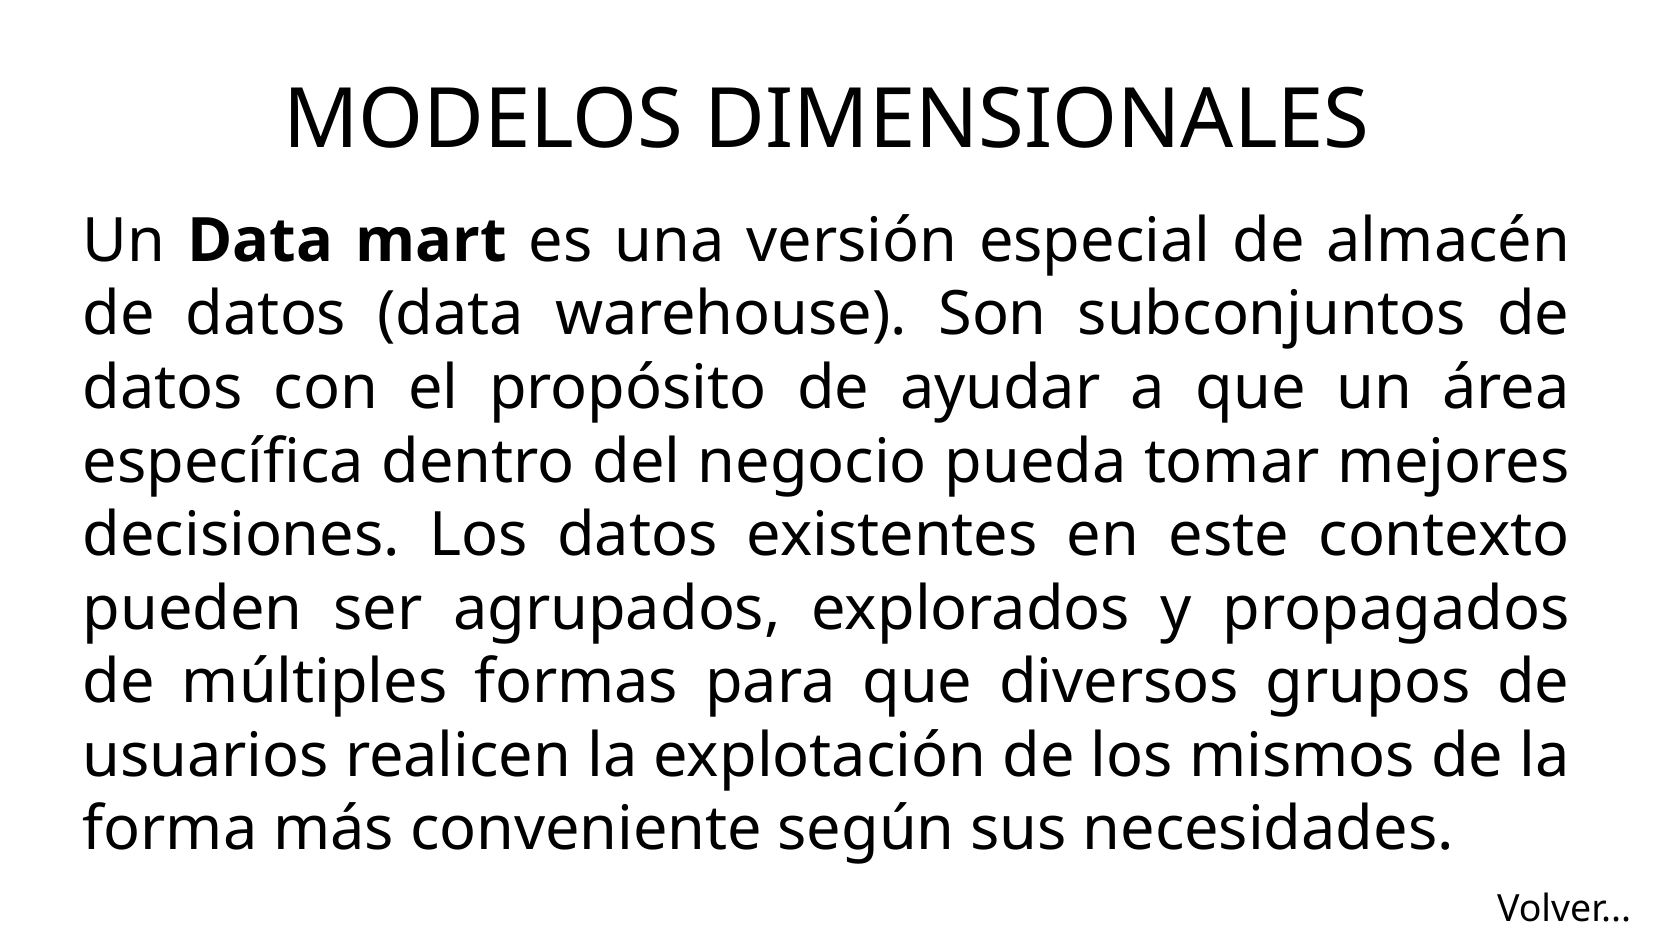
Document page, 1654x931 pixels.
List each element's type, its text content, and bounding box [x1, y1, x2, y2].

title MODELOS DIMENSIONALES [82, 37, 1571, 193]
text_box Volver... [1482, 874, 1654, 931]
list Un Data mart es una versión especial de almacén de datos (data warehouse). Son subconjuntos de datos con el propósito de ayudar a que un área específica dentro del negocio pueda tomar mejores decisiones. Los datos existentes en este contexto pueden ser agrupados, explorados y propagados de múltiples formas para que diversos grupos de usuarios realicen la explotación de los mismos de la forma más conveniente según sus necesidades. [82, 199, 1571, 928]
